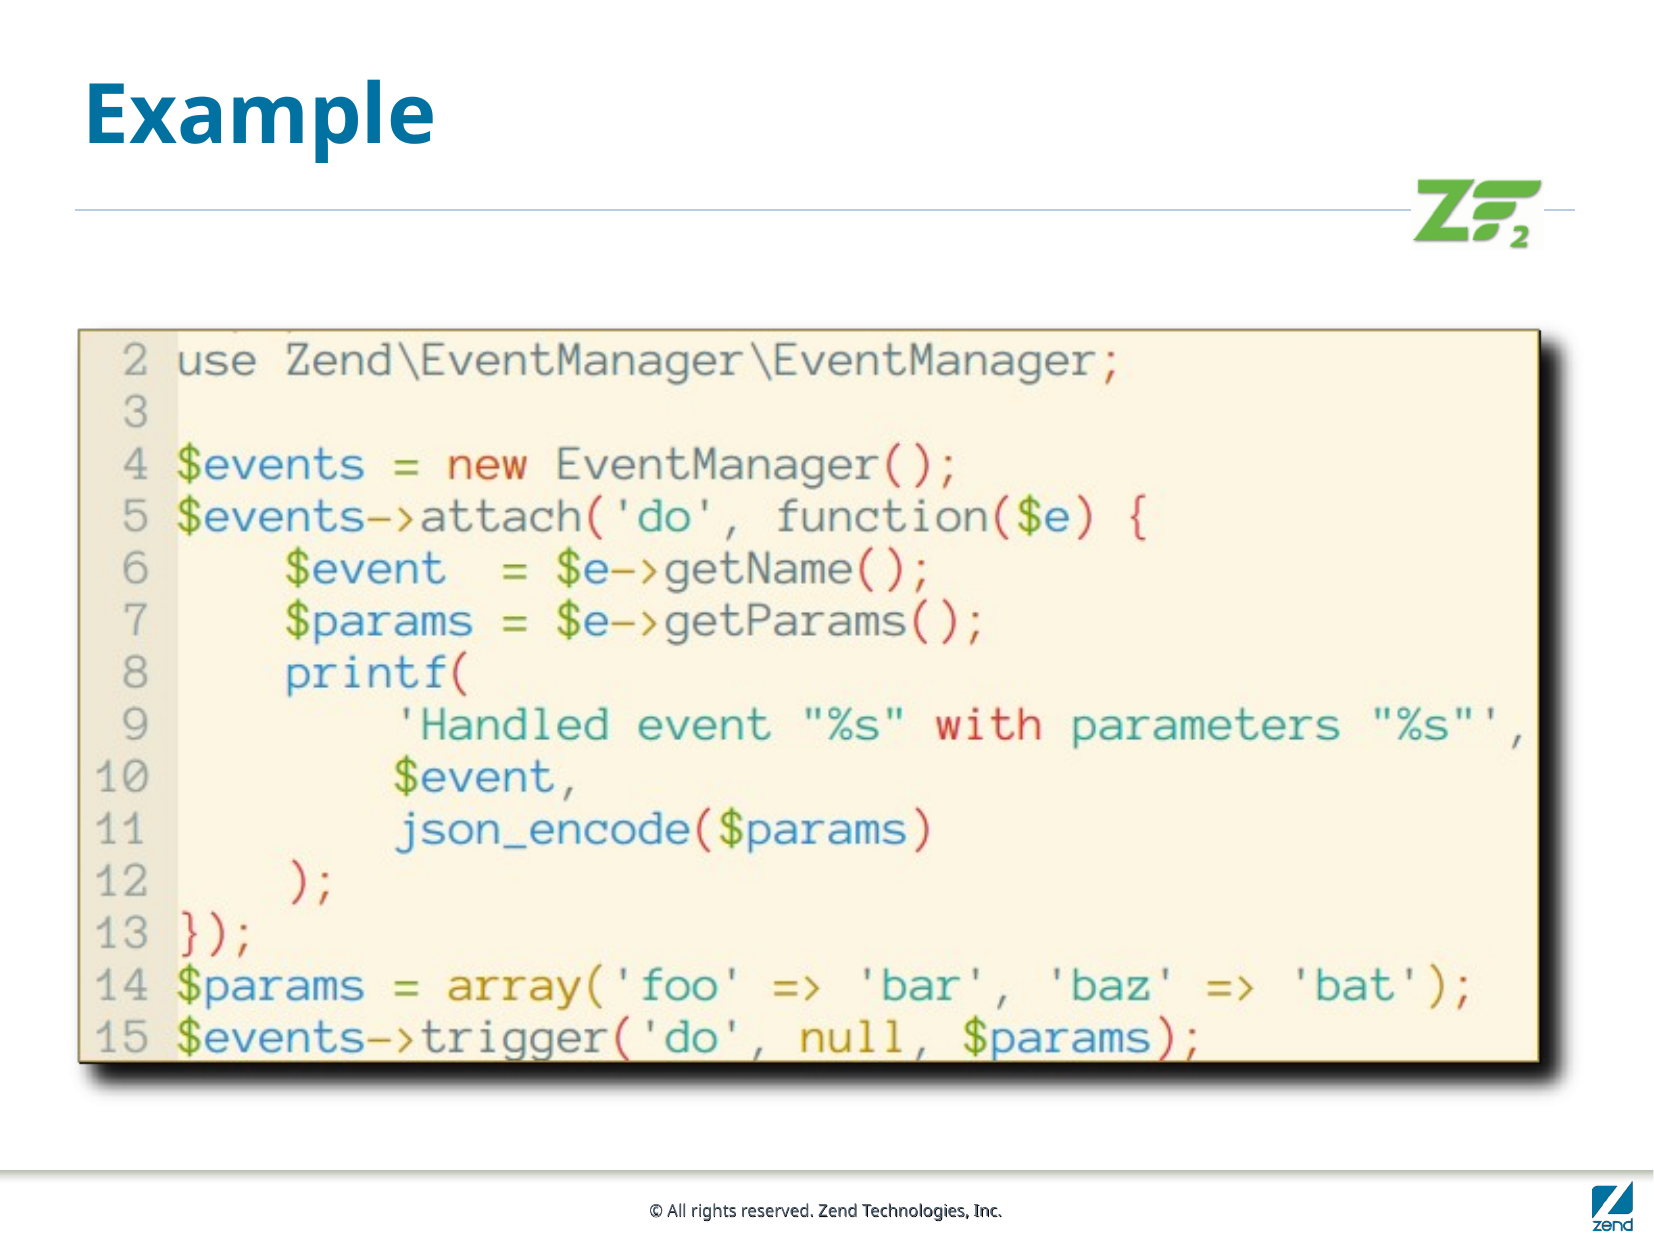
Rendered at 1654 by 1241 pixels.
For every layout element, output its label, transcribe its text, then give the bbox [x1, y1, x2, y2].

picture [64, 315, 1588, 1111]
picture [0, 1170, 1654, 1232]
title Example [82, 21, 1489, 169]
picture [1411, 177, 1544, 250]
